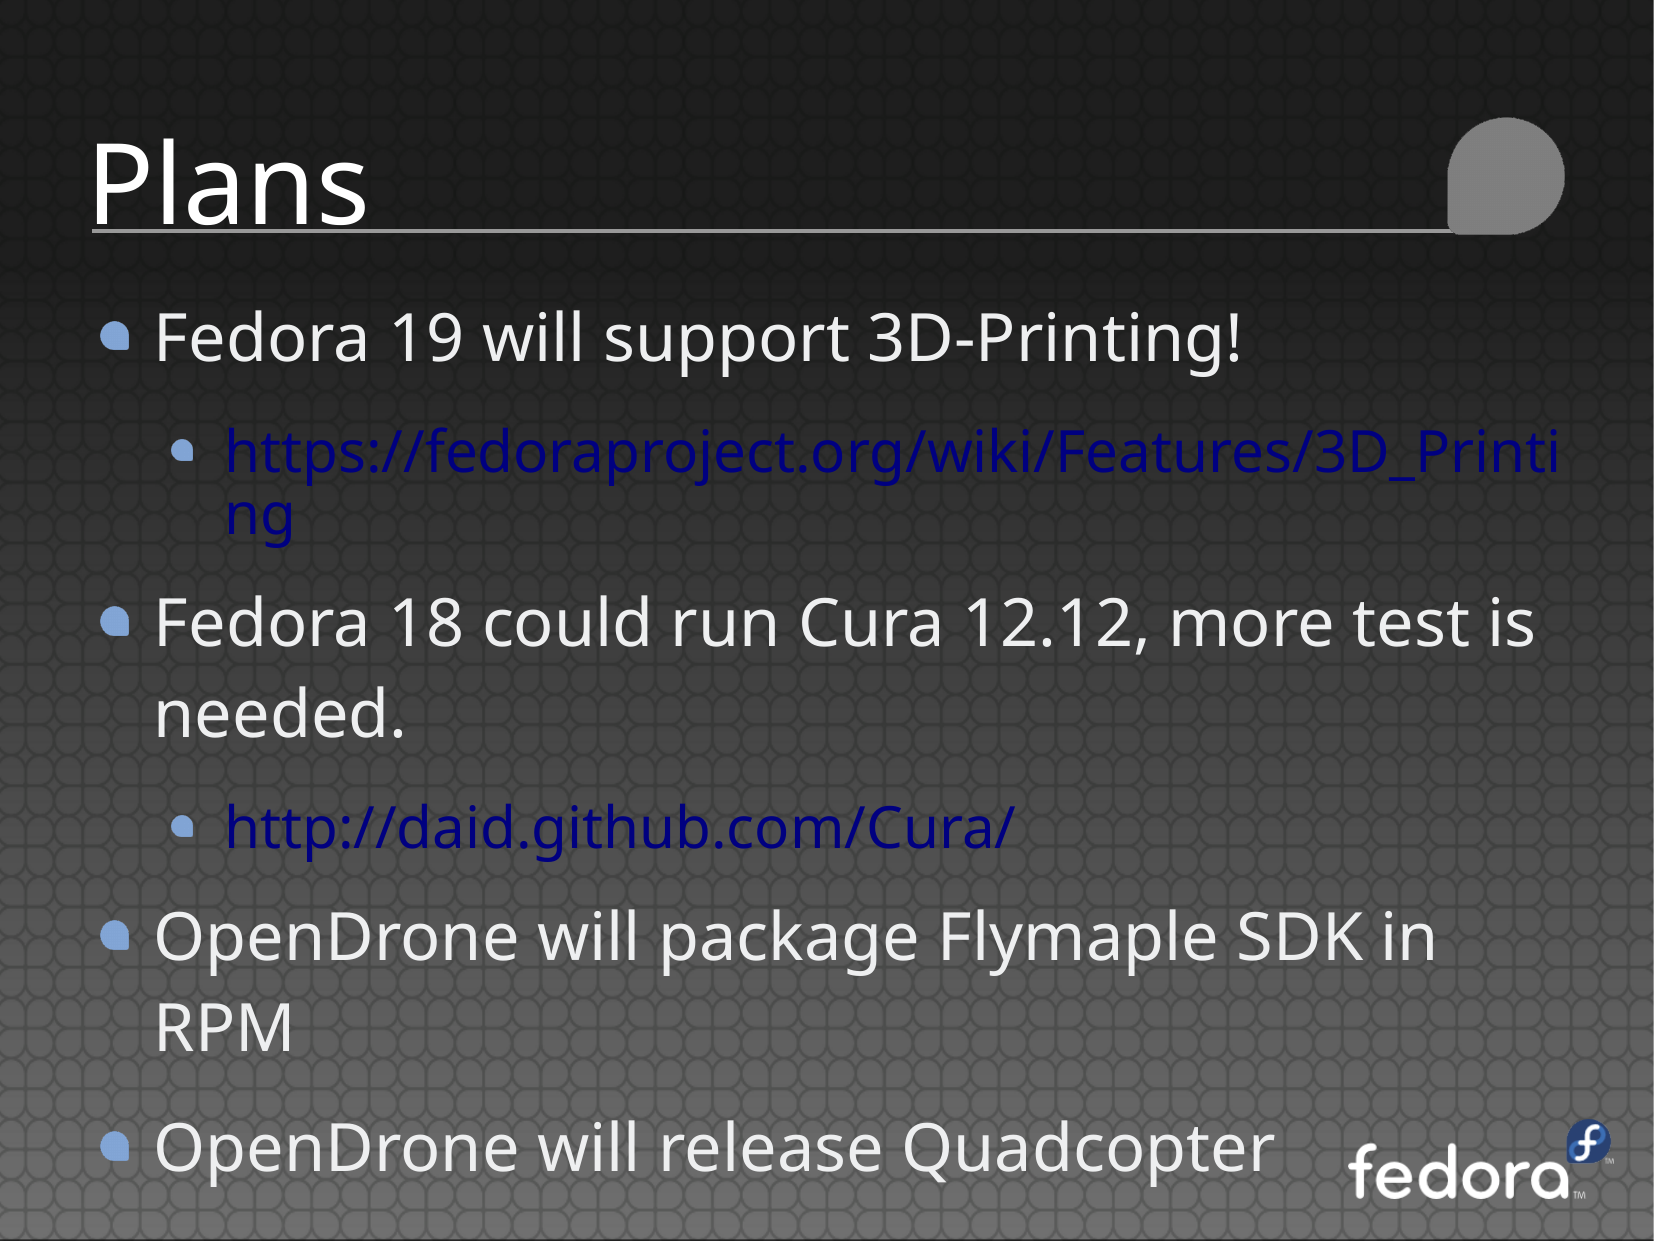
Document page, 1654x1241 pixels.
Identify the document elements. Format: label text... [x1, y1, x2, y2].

title Plans [86, 112, 1576, 249]
list Fedora 19 will support 3D-Printing! https://fedoraproject.org/wiki/Features/3D_Printing Fedora 18 could run Cura 12.12, more test is needed. http://daid.github.com/Cura/ OpenDrone will package Flymaple SDK in RPM OpenDrone will release Quadcopter [82, 290, 1571, 1010]
picture [0, 0, 1654, 1241]
